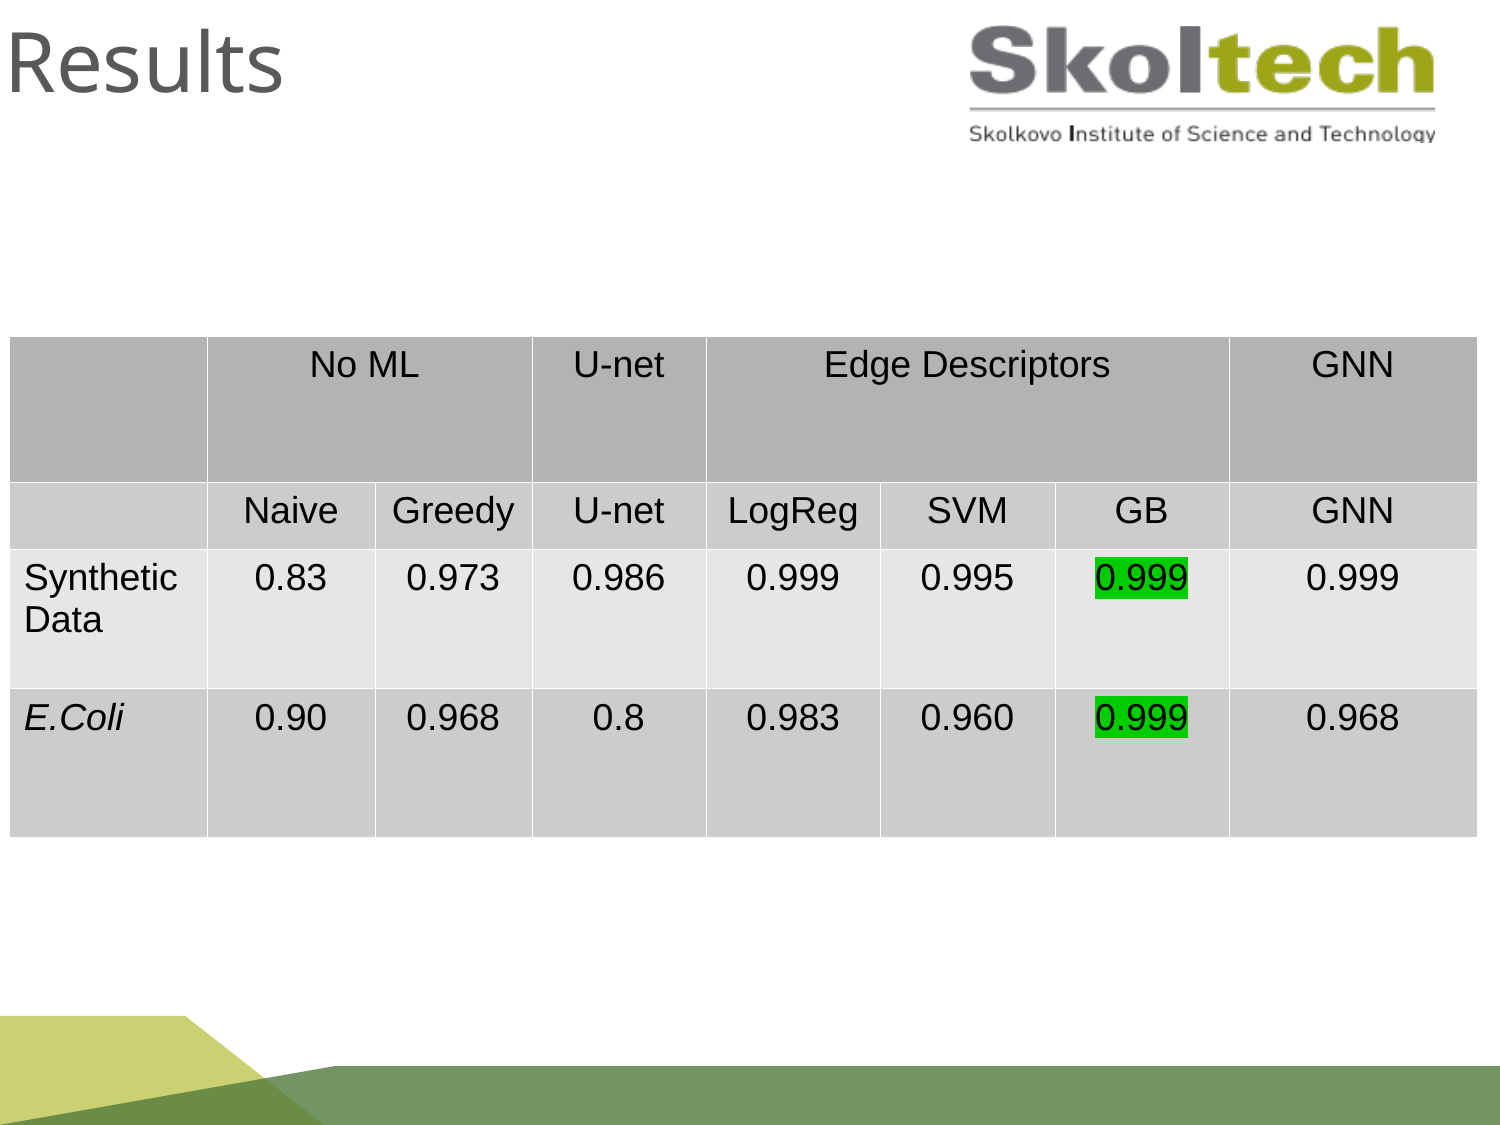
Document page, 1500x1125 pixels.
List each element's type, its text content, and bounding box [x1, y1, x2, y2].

table_cell Greedy [376, 483, 532, 549]
table_header GNN [1230, 337, 1477, 482]
table_cell GNN [1230, 483, 1477, 549]
table_cell 0.83 [208, 550, 375, 688]
table_cell SVM [881, 483, 1055, 549]
table_cell 0.999 [1056, 689, 1229, 837]
table_cell E.Coli [10, 689, 207, 837]
table_cell GB [1056, 483, 1229, 549]
table_header No ML [208, 337, 532, 482]
table_cell 0.968 [1230, 689, 1477, 837]
table_cell Synthetic Data [10, 550, 207, 688]
table_cell [10, 483, 207, 549]
table_cell 0.995 [881, 550, 1055, 688]
table_cell 0.999 [1056, 550, 1229, 688]
table_cell 0.968 [376, 689, 532, 837]
table_header Edge Descriptors [707, 337, 1229, 482]
table_cell 0.986 [533, 550, 706, 688]
table_cell 0.999 [707, 550, 880, 688]
table_cell 0.983 [707, 689, 880, 837]
table_header U-net [533, 337, 706, 482]
table_cell 0.973 [376, 550, 532, 688]
table_cell 0.999 [1230, 550, 1477, 688]
table_cell LogReg [707, 483, 880, 549]
table_cell Naive [208, 483, 375, 549]
table_cell 0.960 [881, 689, 1055, 837]
table_cell U-net [533, 483, 706, 549]
table_cell 0.8 [533, 689, 706, 837]
title Results [4, 11, 1246, 110]
table_cell 0.90 [208, 689, 375, 837]
table_header [10, 337, 207, 482]
